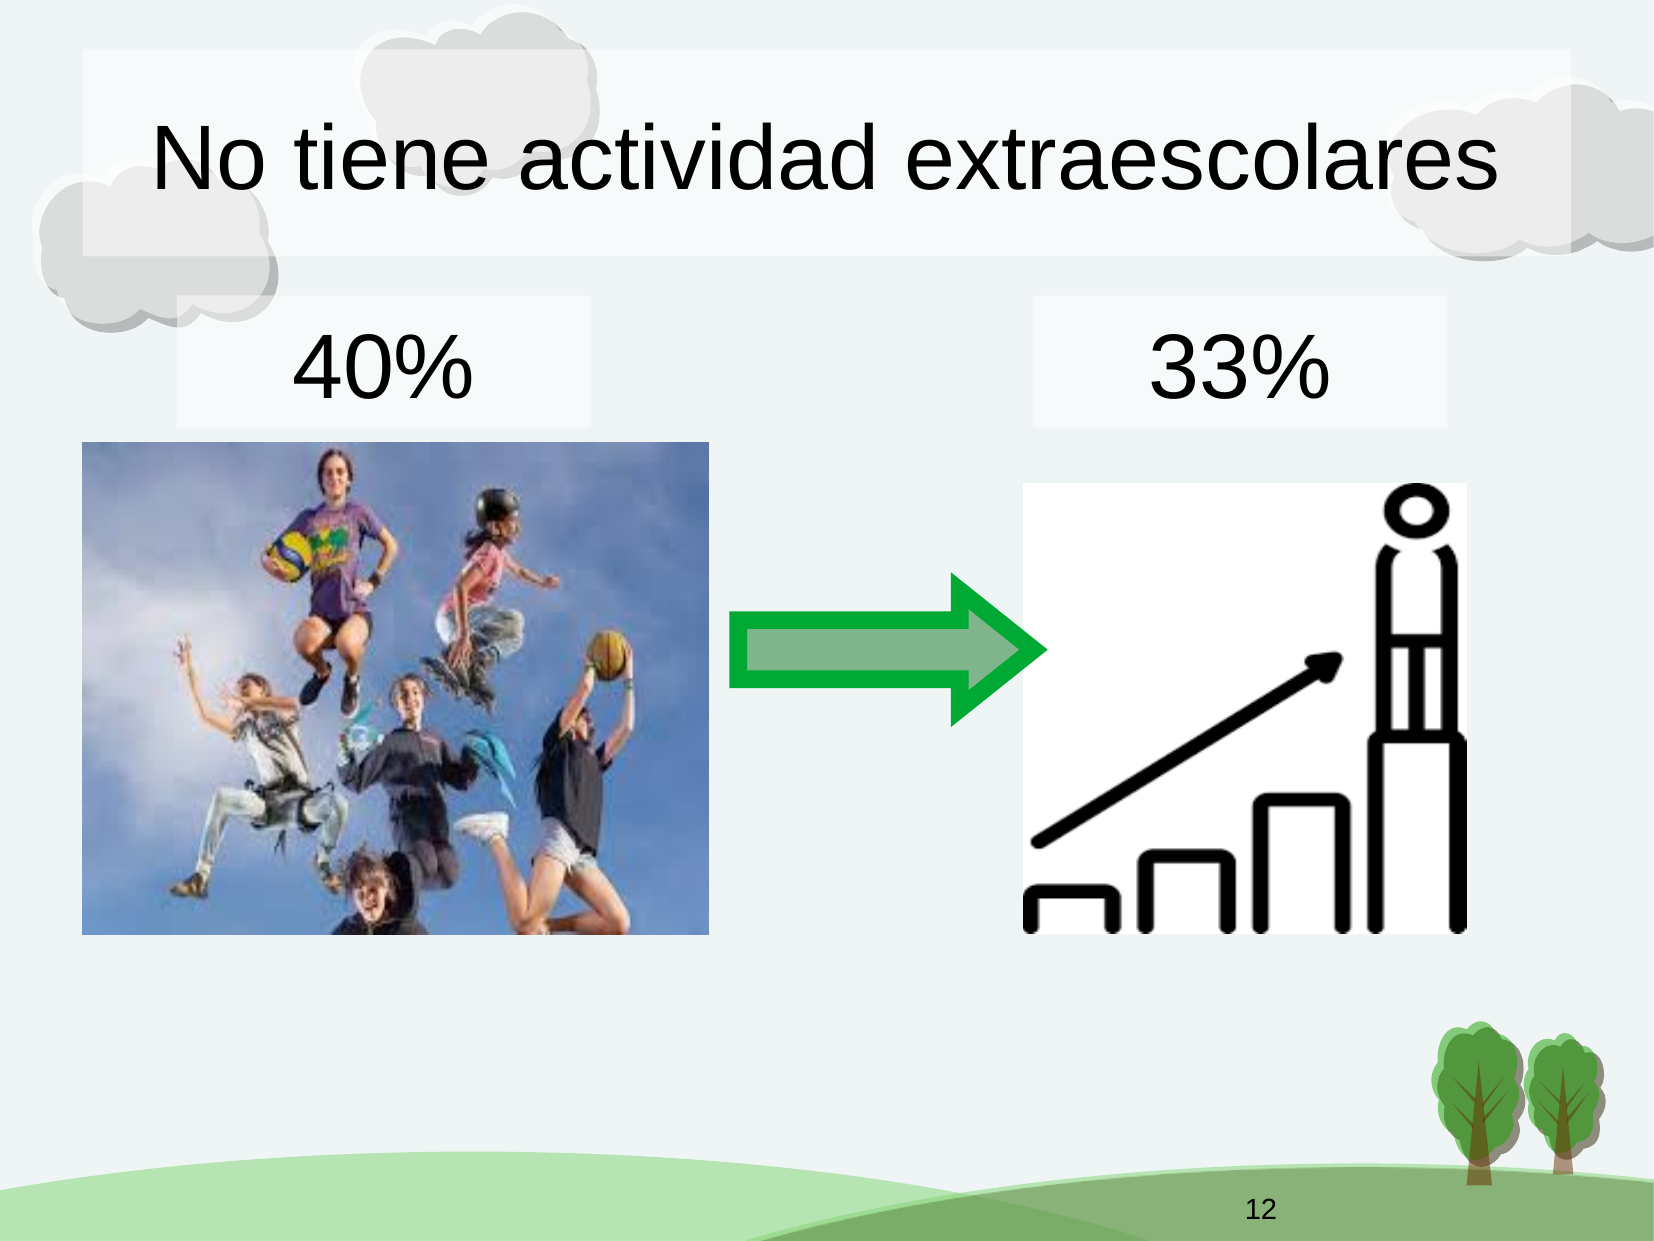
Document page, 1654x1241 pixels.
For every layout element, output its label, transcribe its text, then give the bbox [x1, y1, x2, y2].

picture [1023, 483, 1467, 934]
title 33% [1033, 295, 1447, 428]
title No tiene actividad extraescolares [82, 49, 1571, 257]
text_box [738, 590, 1034, 709]
title 40% [177, 295, 591, 428]
picture [82, 442, 709, 935]
text_box [1244, 1190, 1630, 1241]
